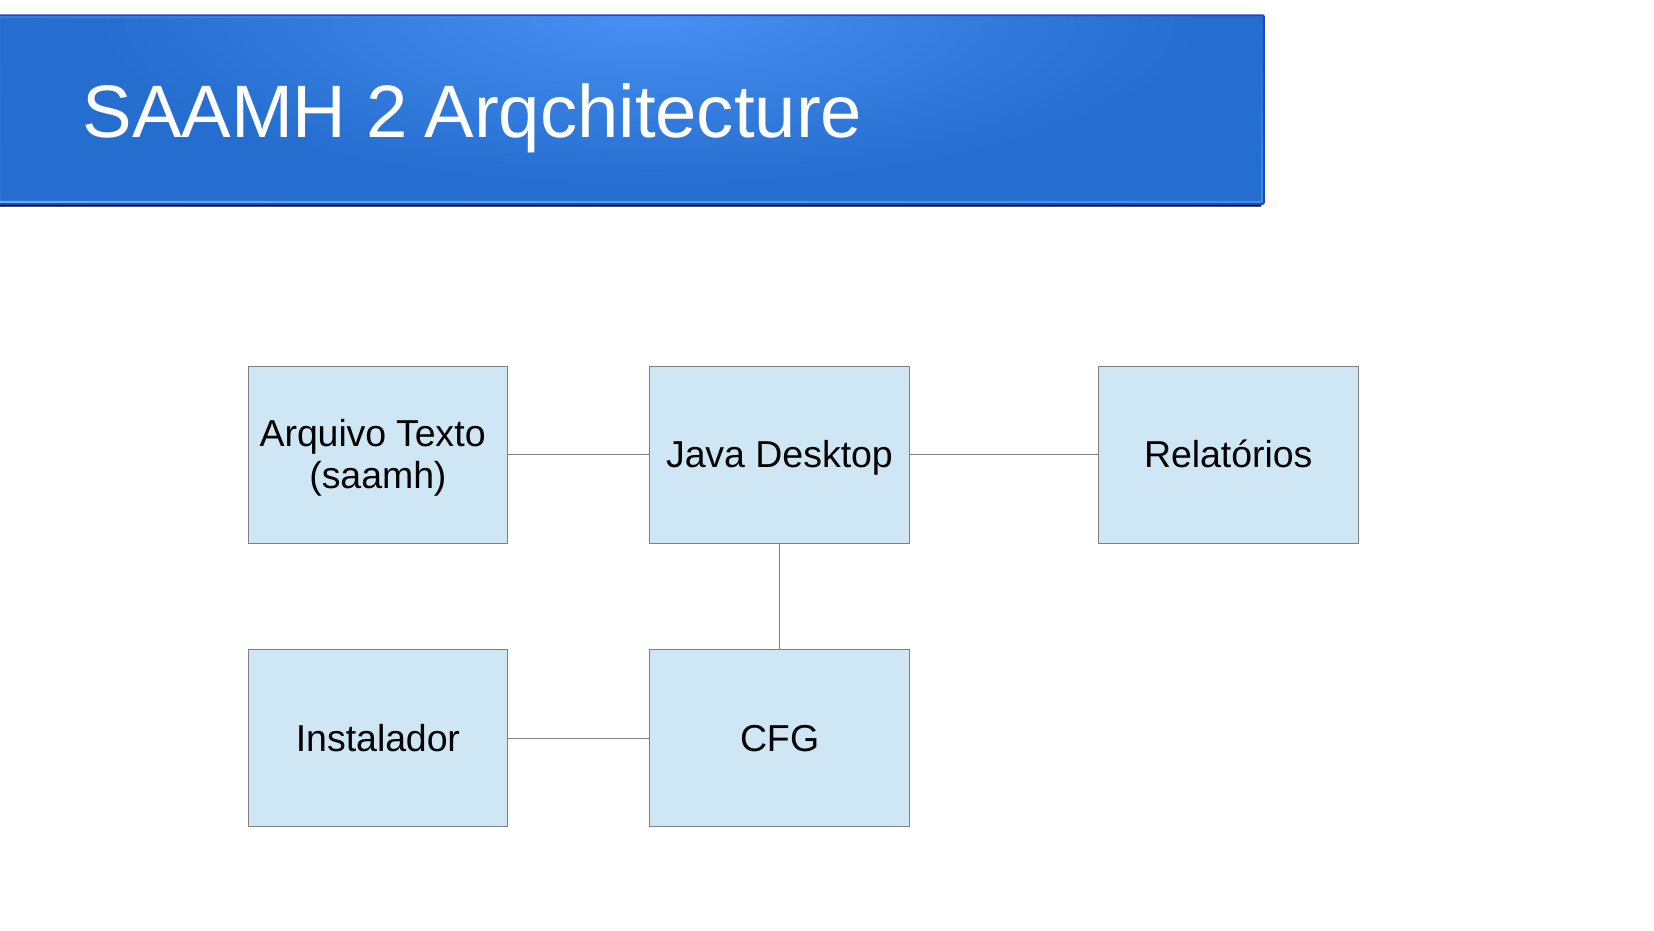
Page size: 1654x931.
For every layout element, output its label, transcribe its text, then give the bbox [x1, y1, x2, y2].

text_box CFG [649, 649, 910, 827]
text_box Instalador [248, 649, 508, 827]
text_box Relatórios [1098, 366, 1359, 544]
title SAAMH 2 Arqchitecture [82, 35, 1235, 189]
text_box Arquivo Texto (saamh) [248, 366, 508, 544]
text_box Java Desktop [649, 366, 910, 544]
